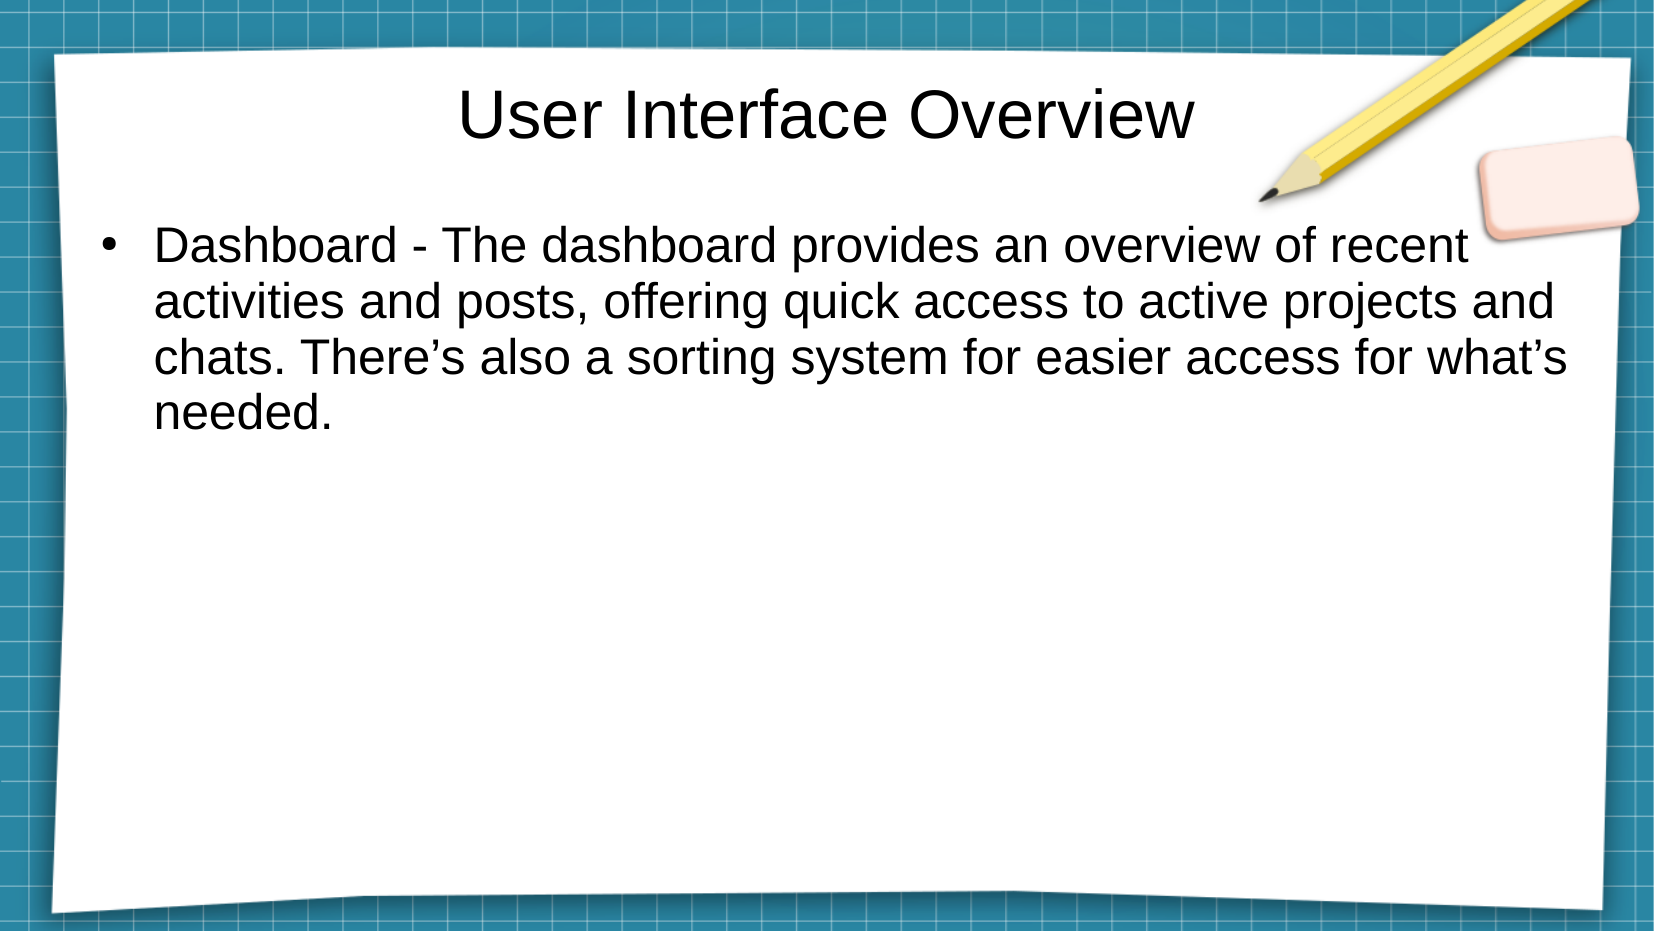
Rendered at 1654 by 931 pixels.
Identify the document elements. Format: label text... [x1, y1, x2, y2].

title User Interface Overview [82, 37, 1571, 193]
list Dashboard - The dashboard provides an overview of recent activities and posts, offering quick access to active projects and chats. There’s also a sorting system for easier access for what’s needed. [82, 217, 1571, 758]
picture [0, 0, 1654, 931]
